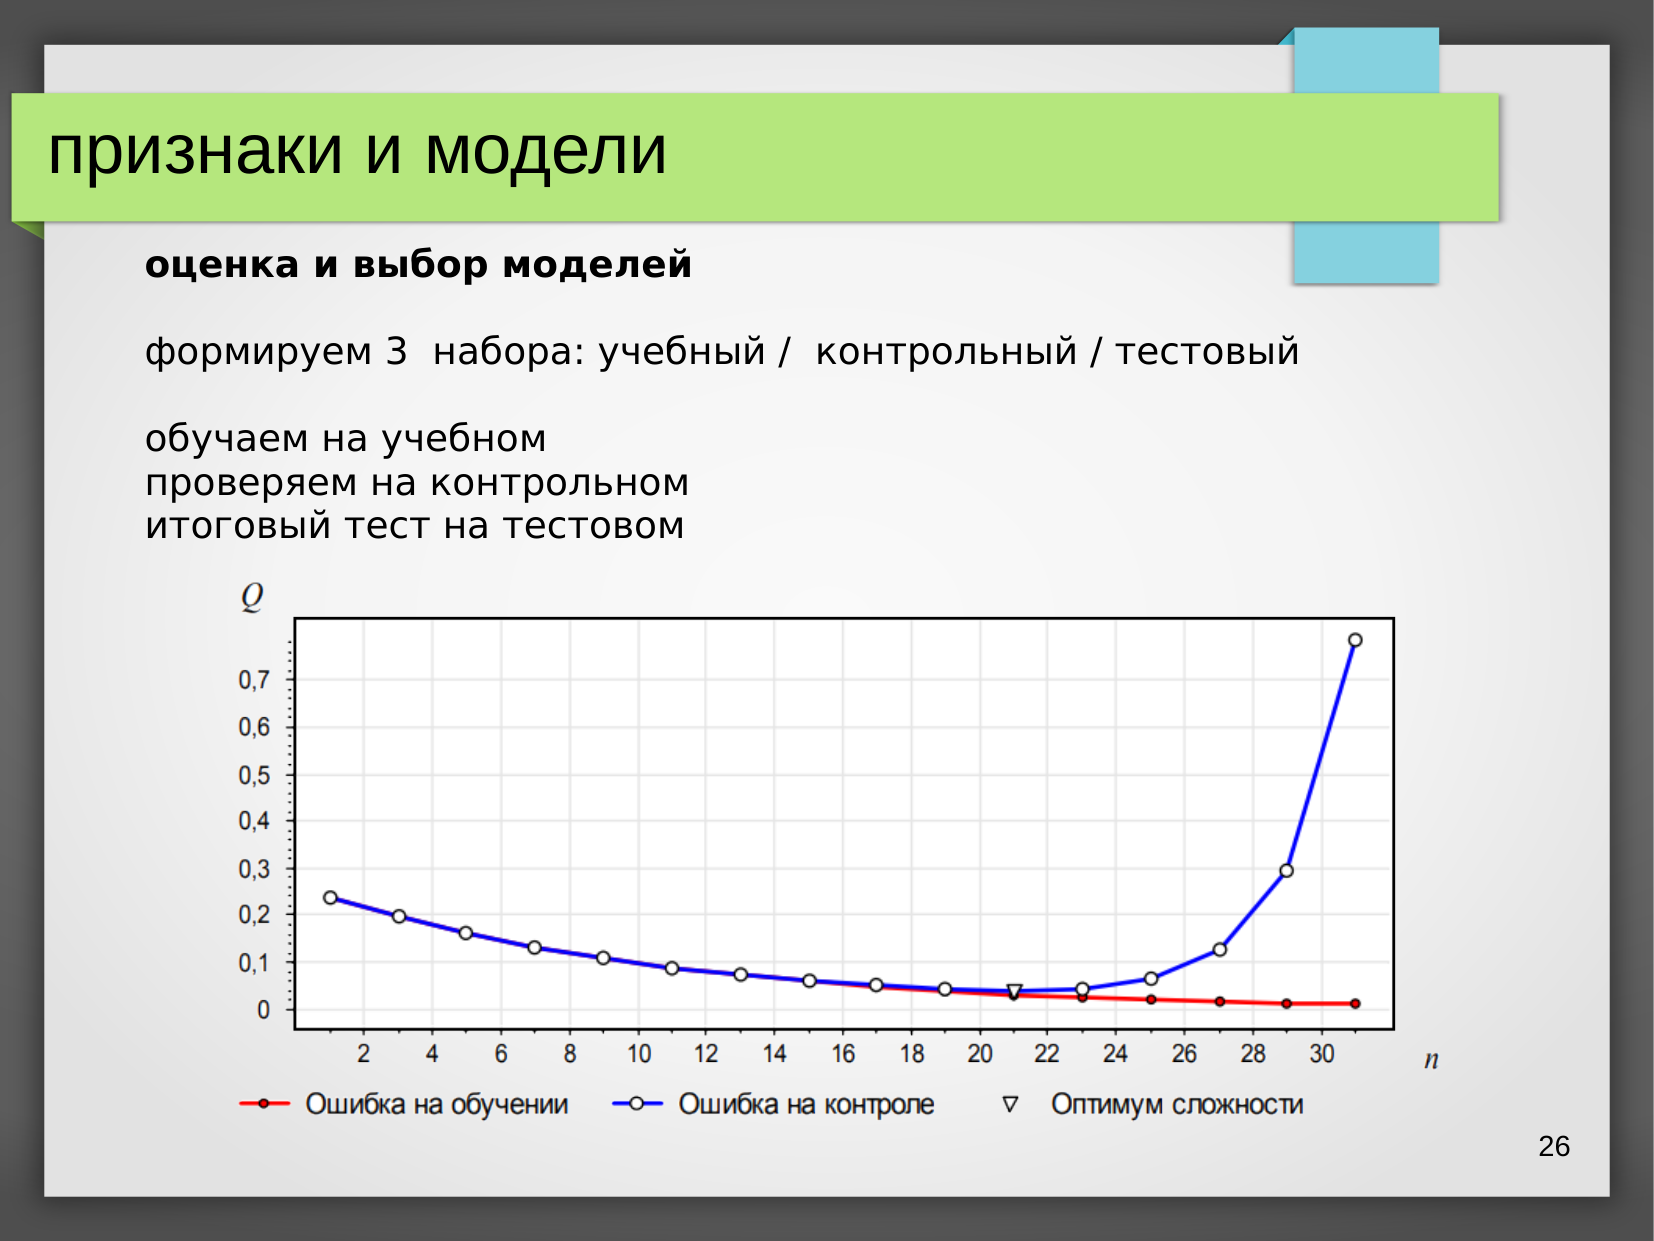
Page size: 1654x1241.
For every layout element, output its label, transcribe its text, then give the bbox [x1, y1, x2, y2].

text_box оценка и выбор моделей формируем 3 набора: учебный / контрольный / тестовый обучаем на учебном проверяем на контрольном итоговый тест на тестовом [129, 235, 1371, 569]
title признаки и модели [47, 109, 1465, 189]
picture [0, 0, 1654, 1241]
